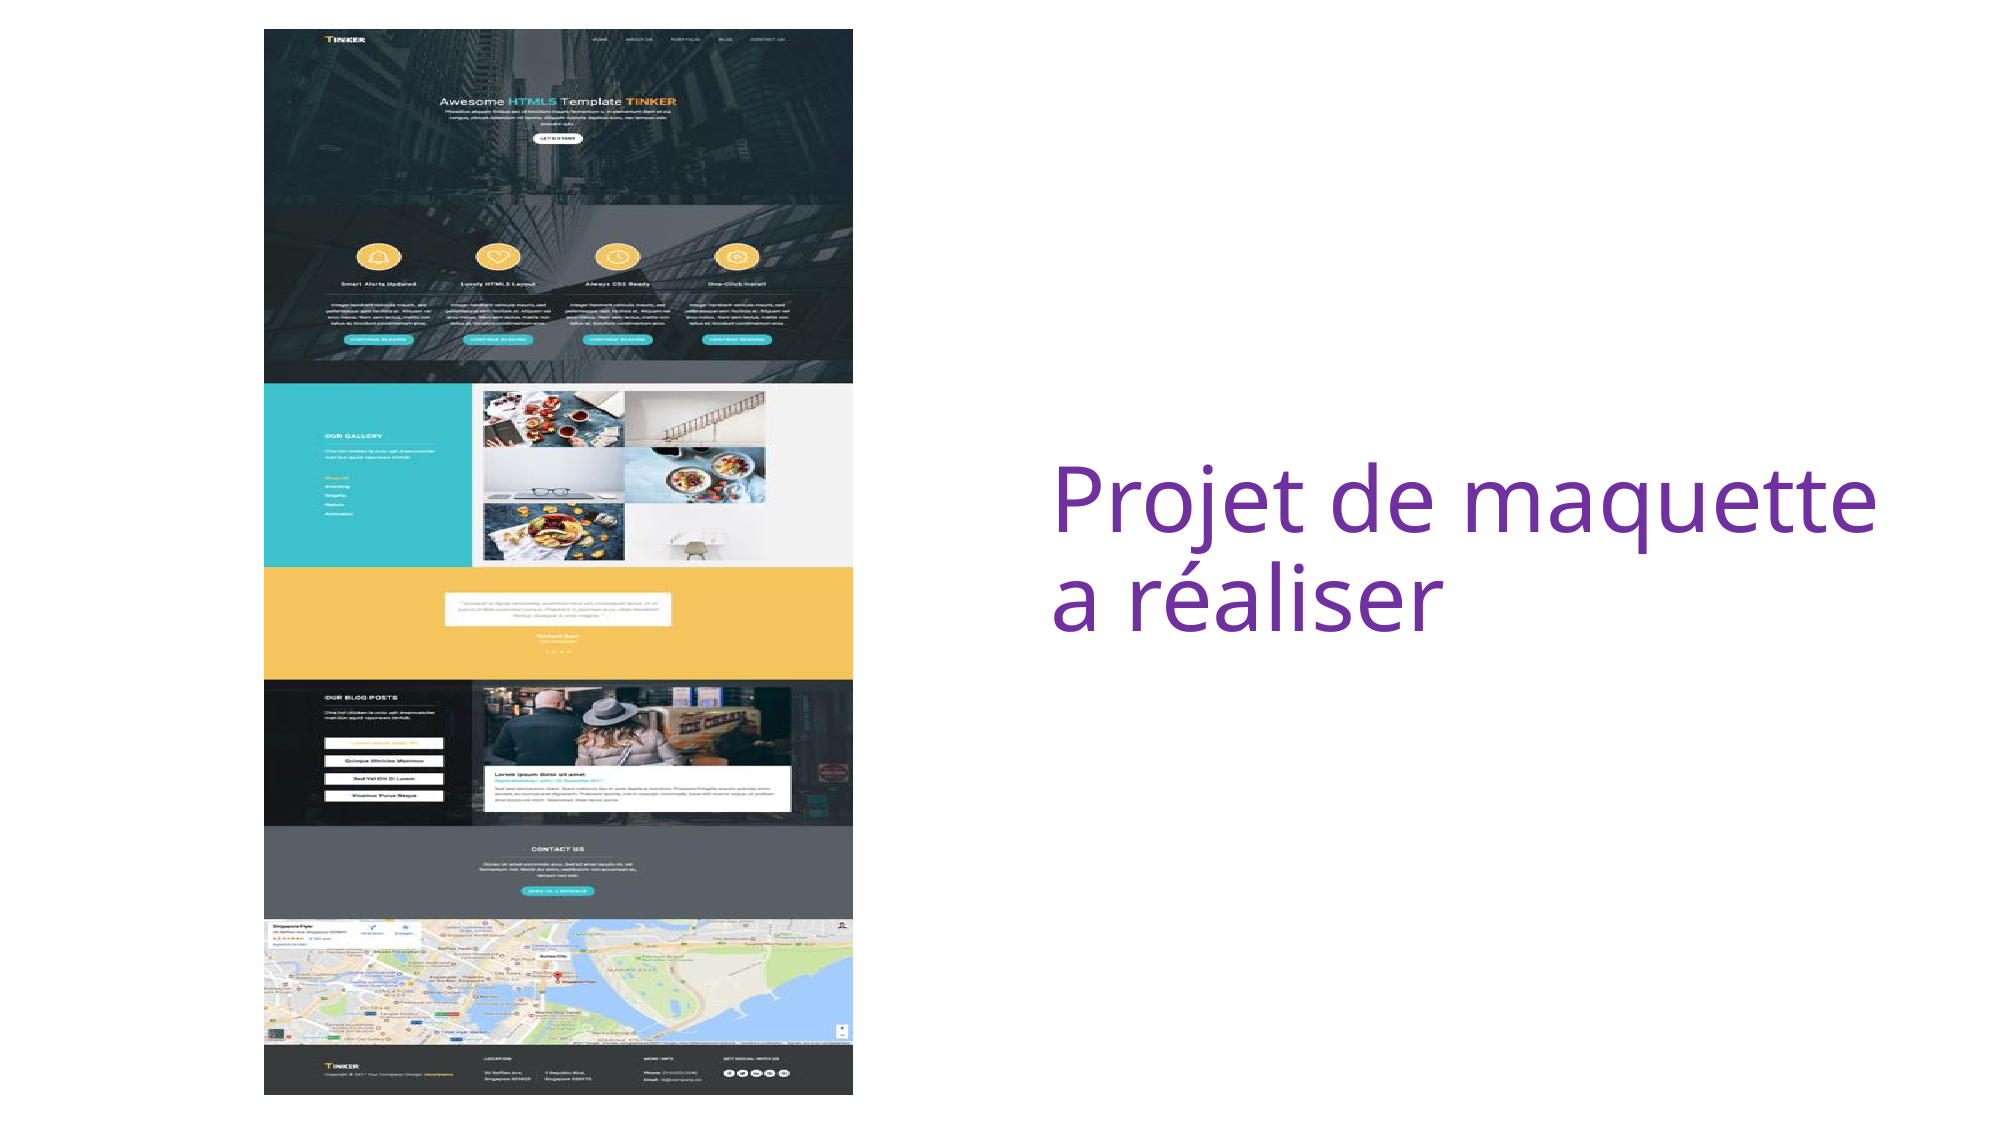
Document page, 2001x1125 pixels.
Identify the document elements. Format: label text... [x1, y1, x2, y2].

picture [264, 29, 853, 1096]
title Projet de maquette a réaliser [1035, 300, 1918, 804]
